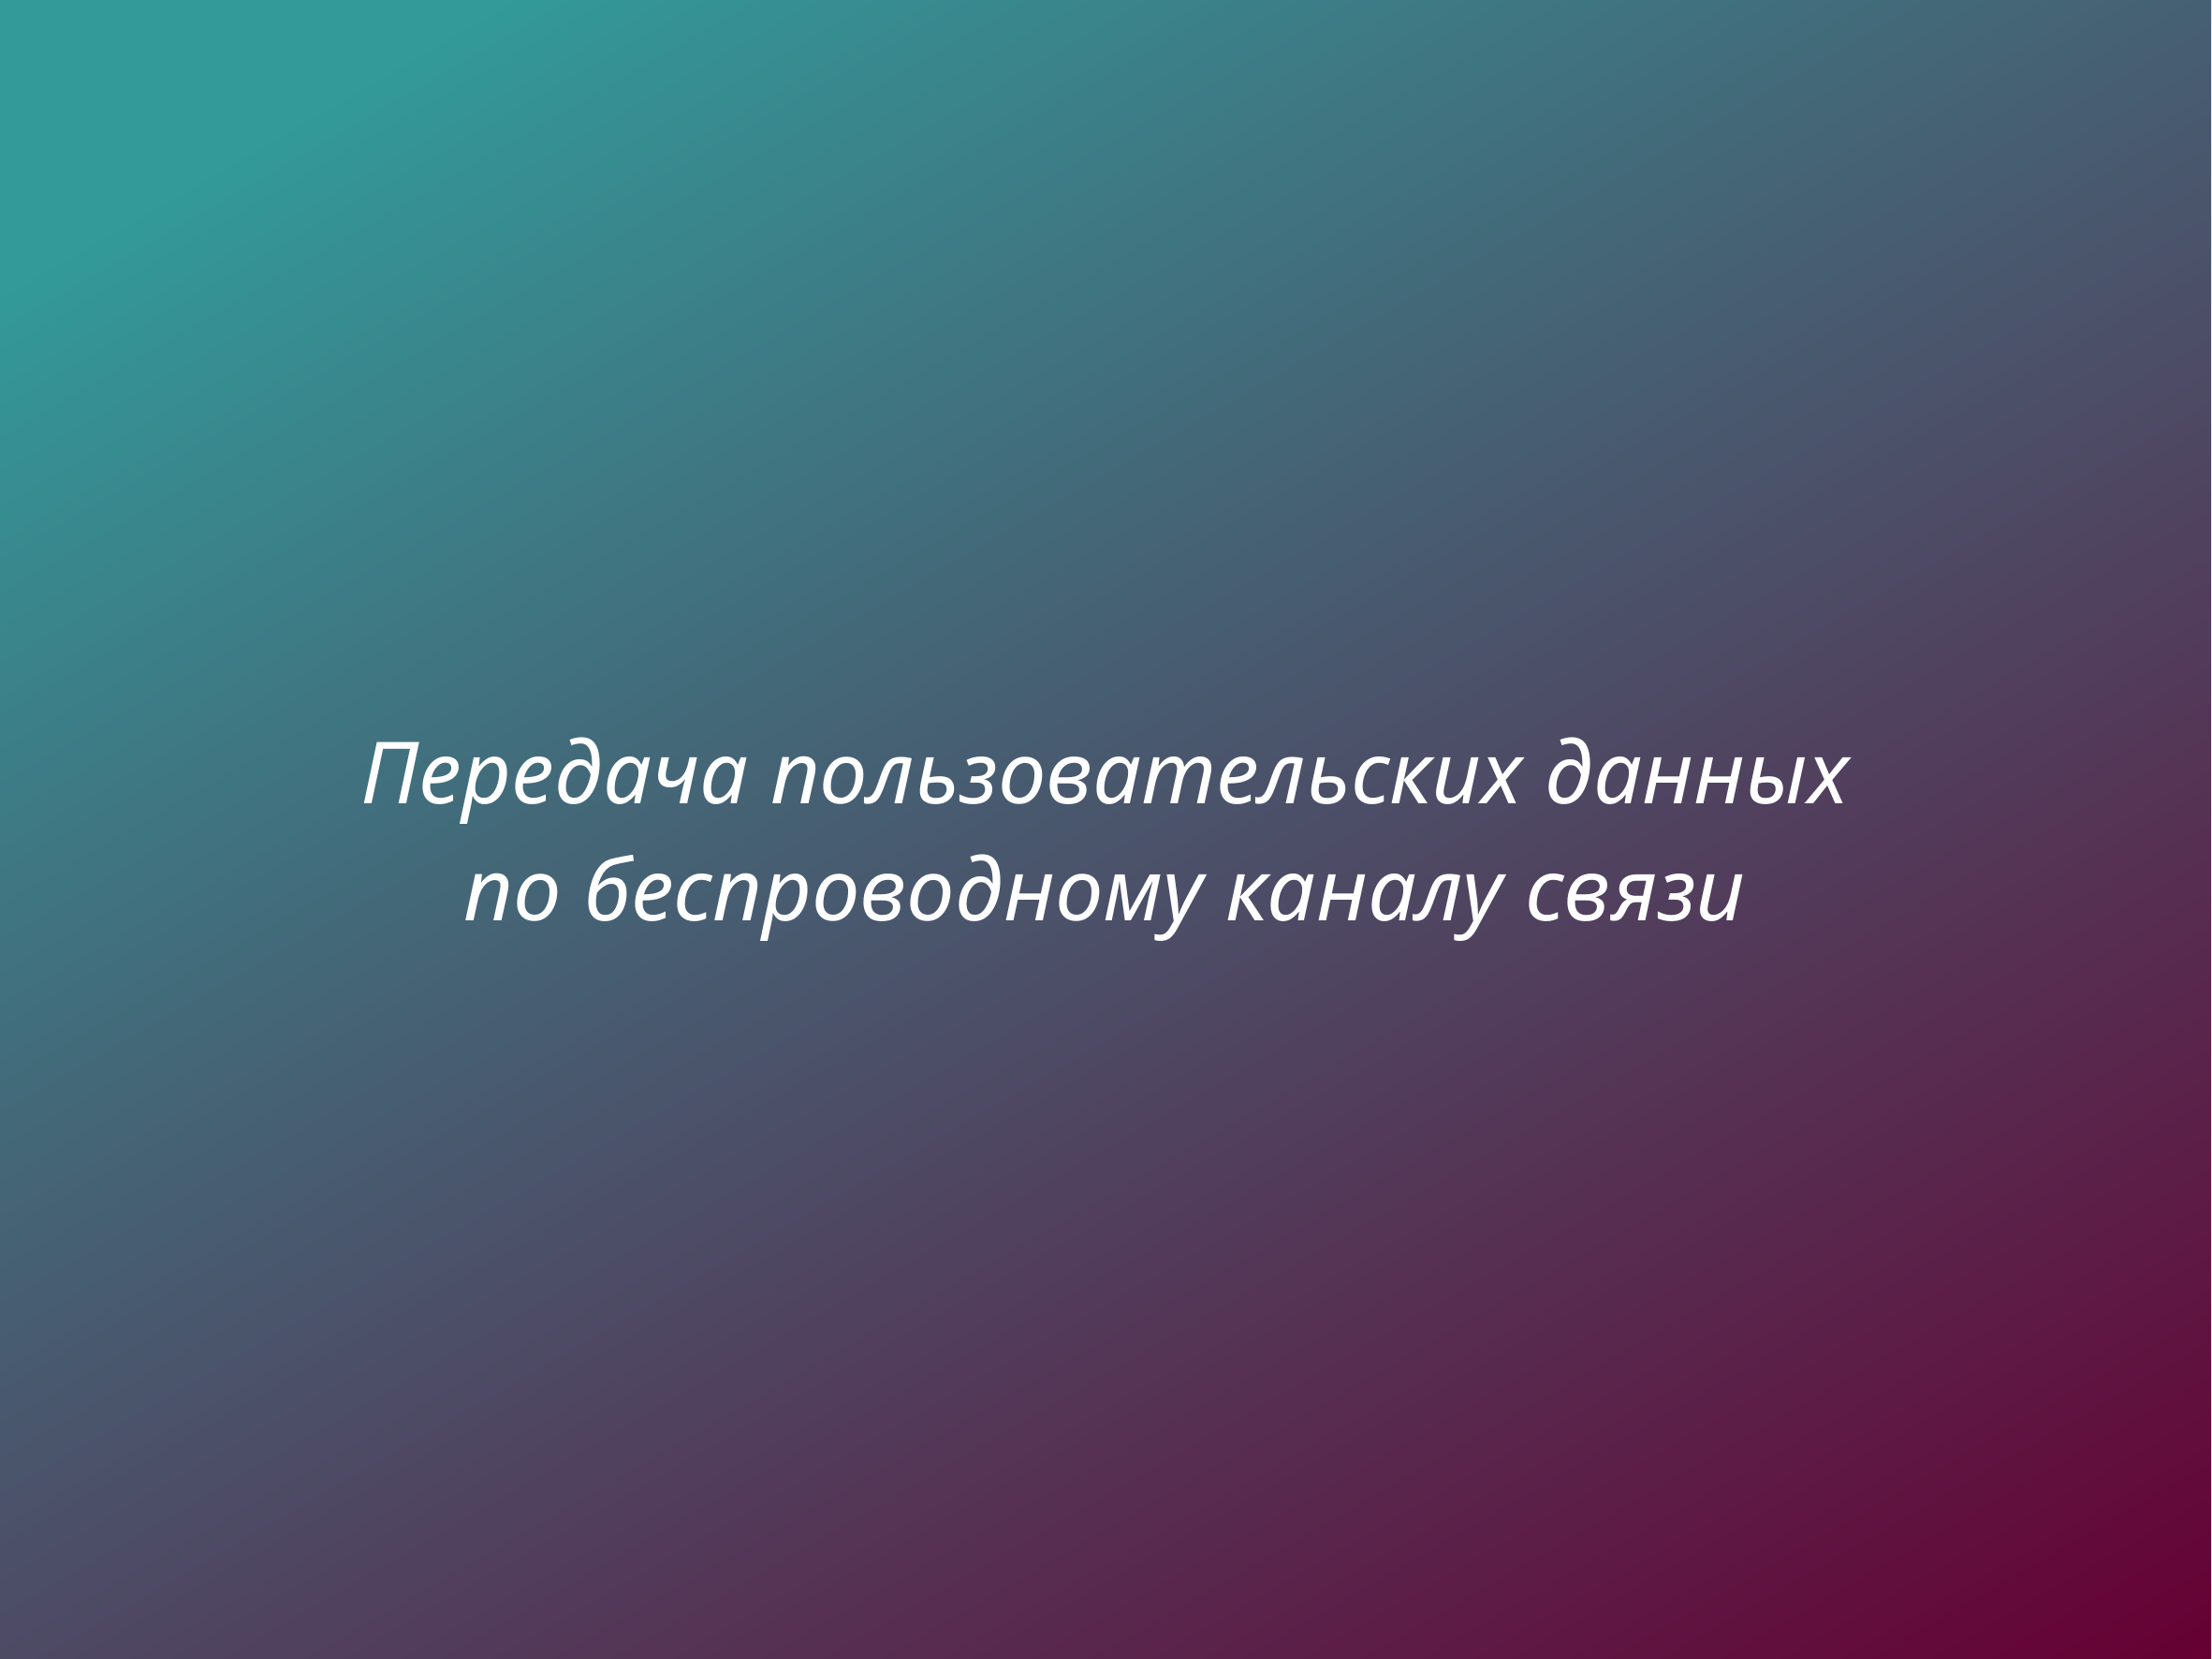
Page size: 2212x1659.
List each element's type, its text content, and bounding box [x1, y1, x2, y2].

subtitle Передача пользовательских данных по беспроводному каналу связи [287, 679, 1924, 980]
